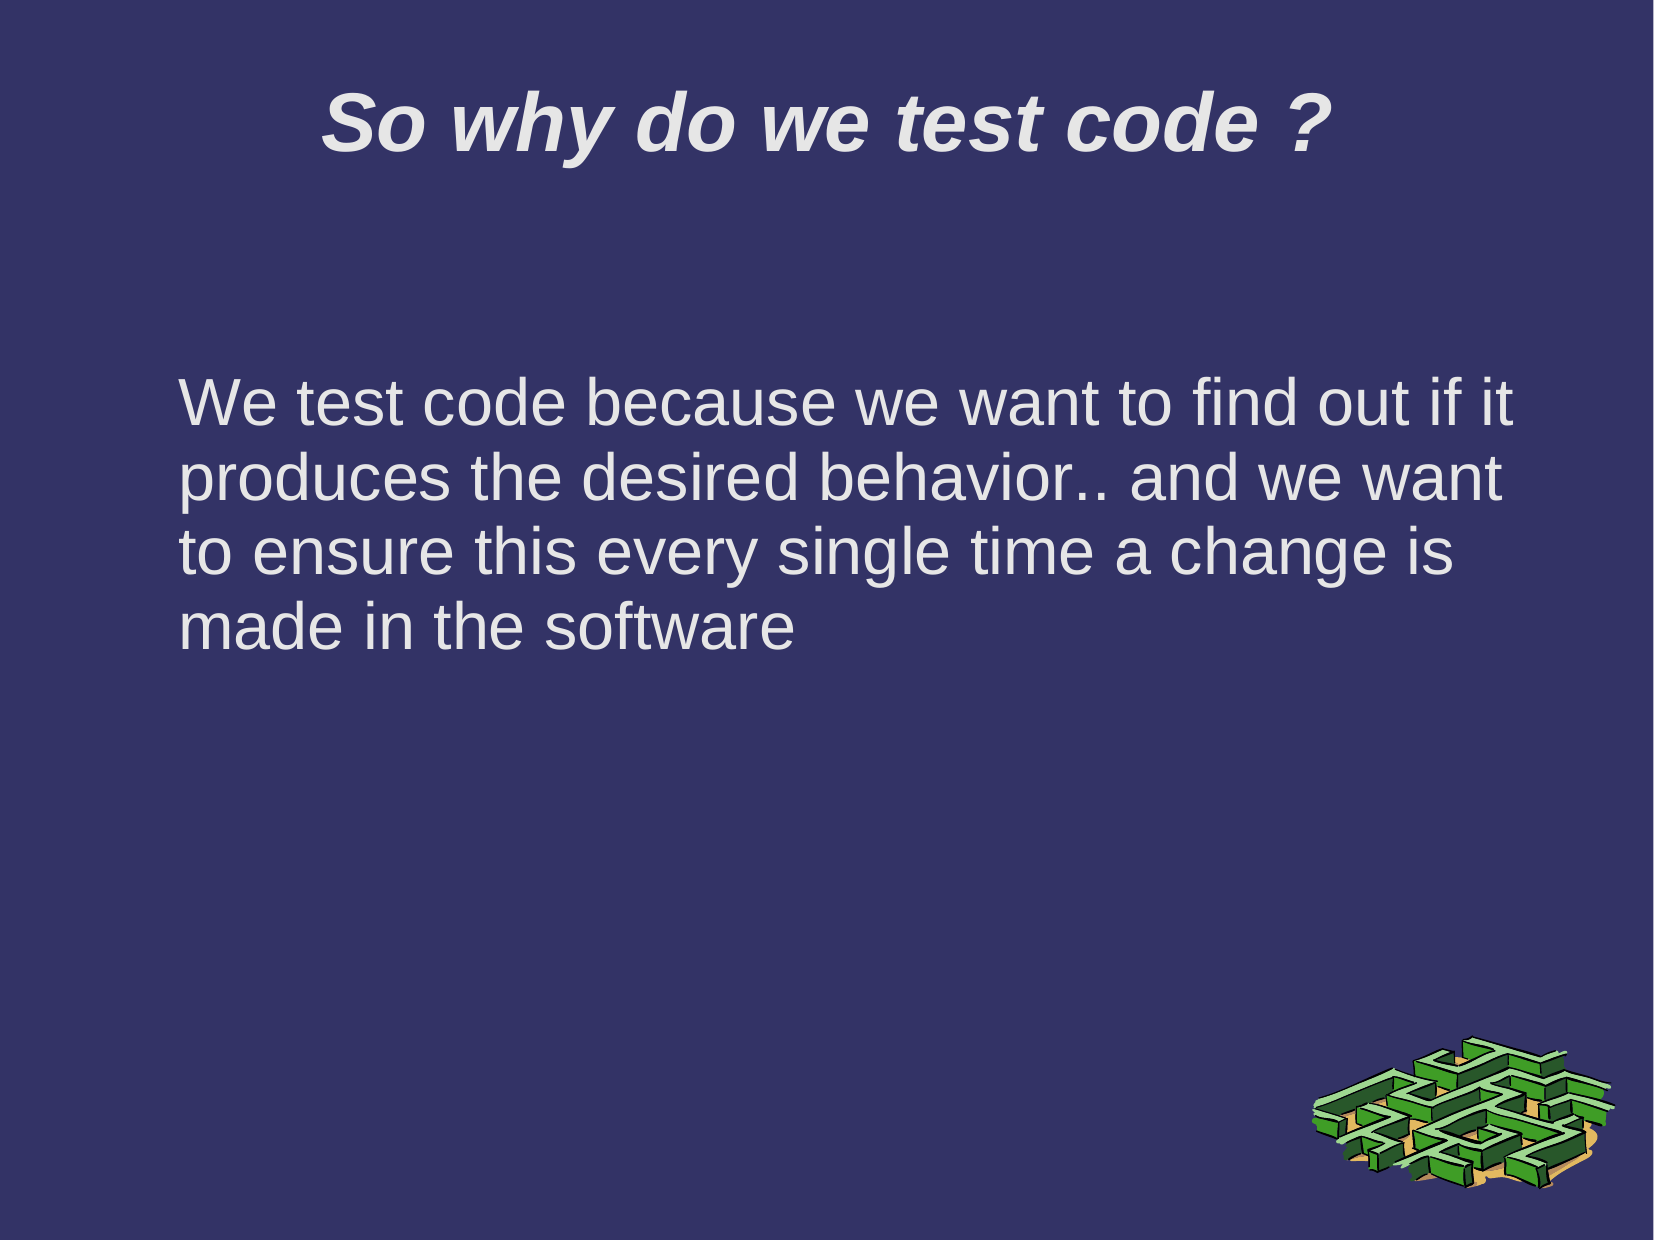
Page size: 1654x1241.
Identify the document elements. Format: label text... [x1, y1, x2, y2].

title So why do we test code ? [121, 19, 1534, 227]
list We test code because we want to find out if it produces the desired behavior.. and we want to ensure this every single time a change is made in the software [178, 364, 1570, 1184]
